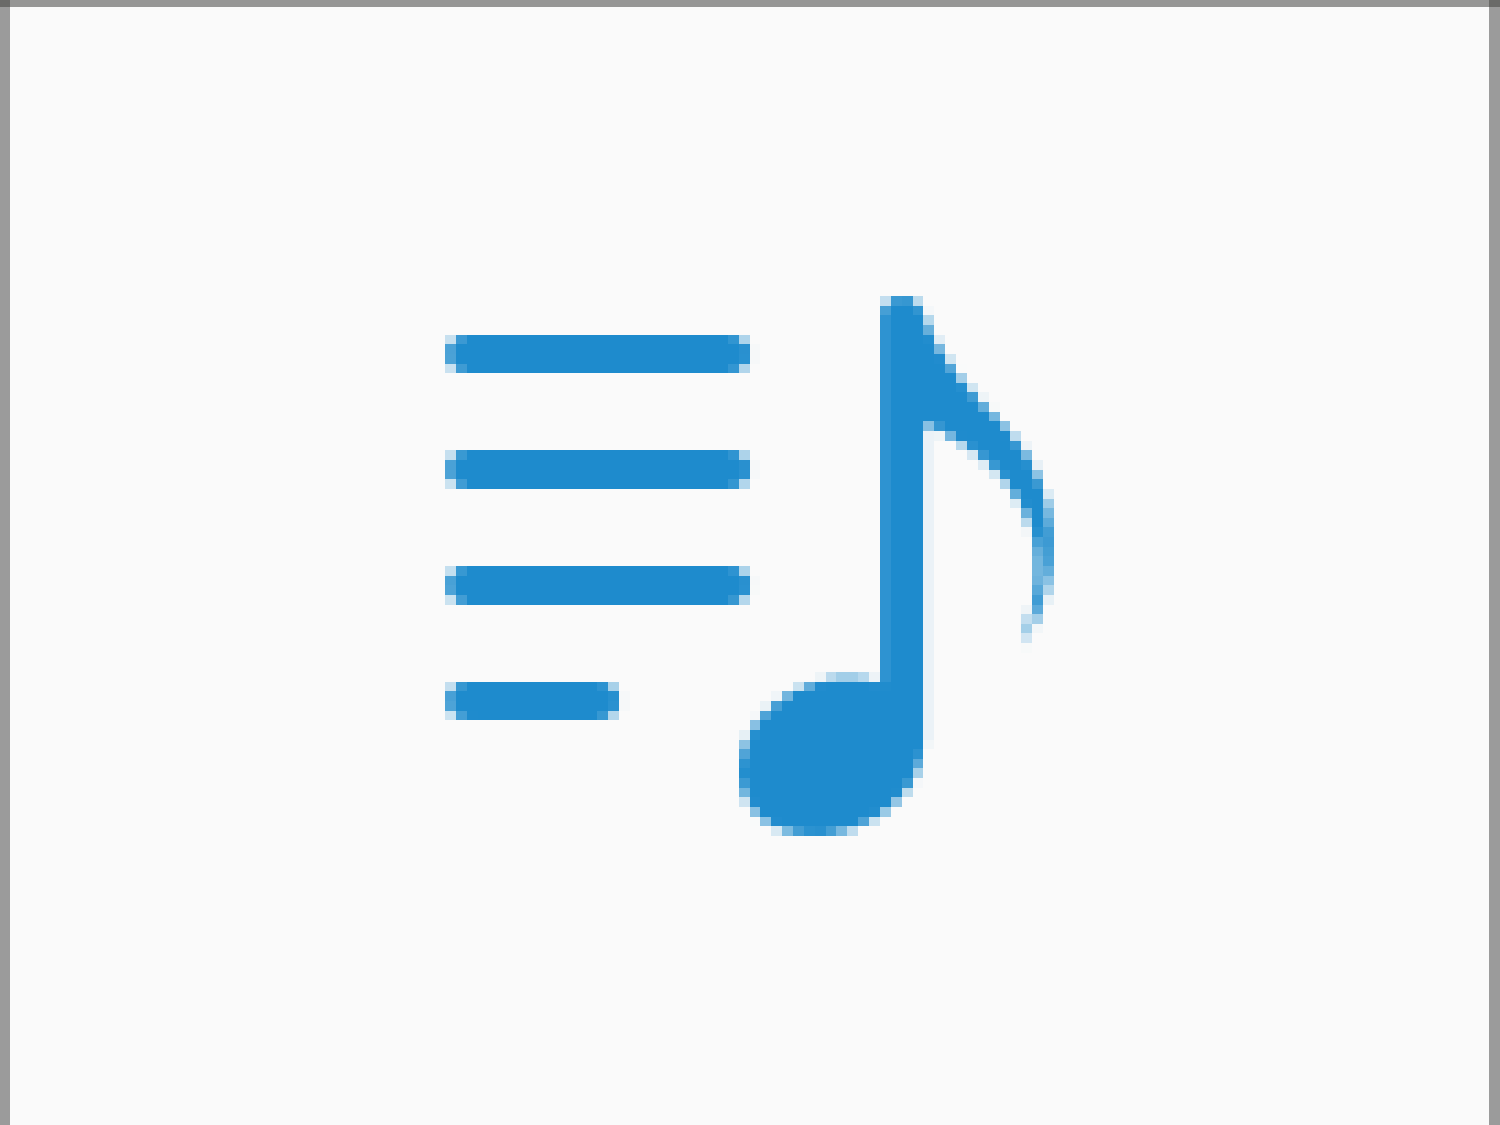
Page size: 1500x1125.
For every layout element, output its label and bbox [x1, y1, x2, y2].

text_box [0, 0, 1500, 1125]
